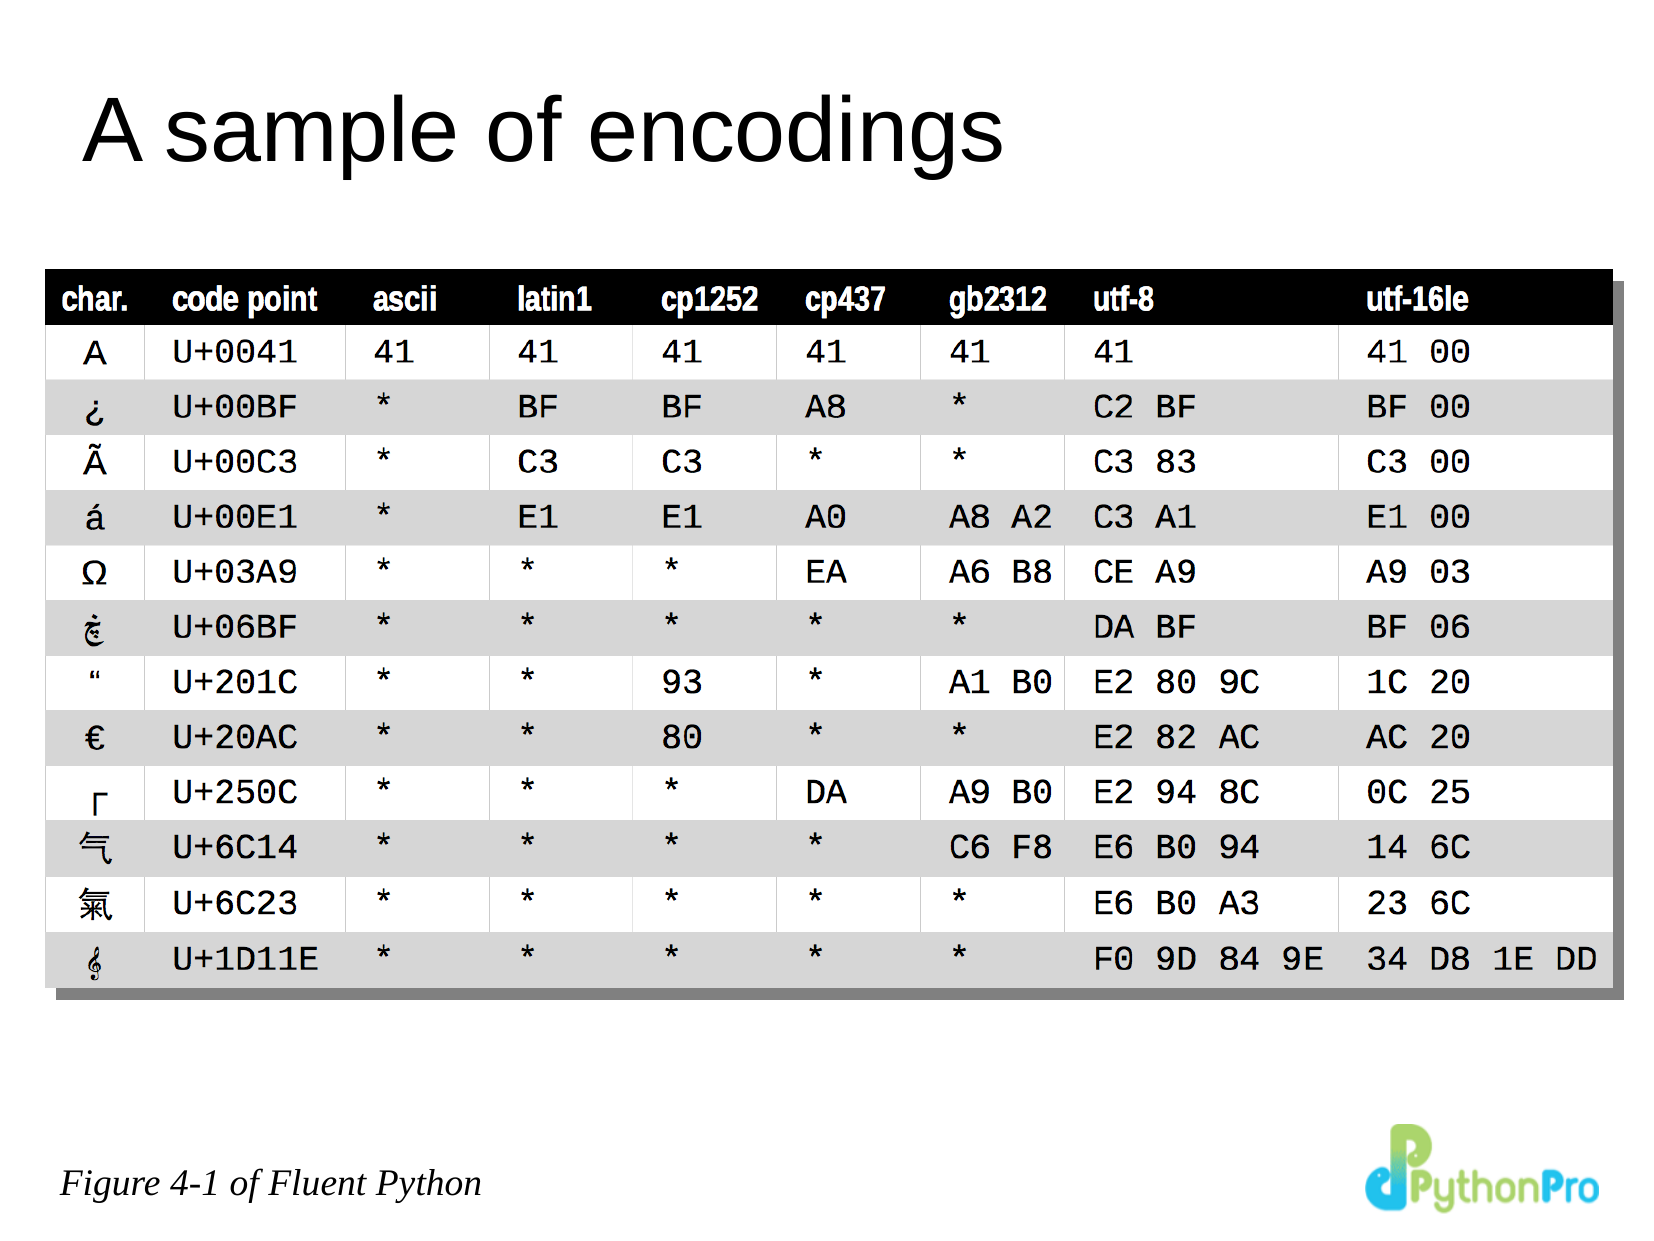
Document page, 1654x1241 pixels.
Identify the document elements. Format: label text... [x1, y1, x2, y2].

title A sample of encodings [82, 49, 1571, 211]
picture [45, 269, 1613, 988]
text_box Figure 4-1 of Fluent Python [45, 1155, 497, 1212]
picture [1365, 1124, 1599, 1214]
